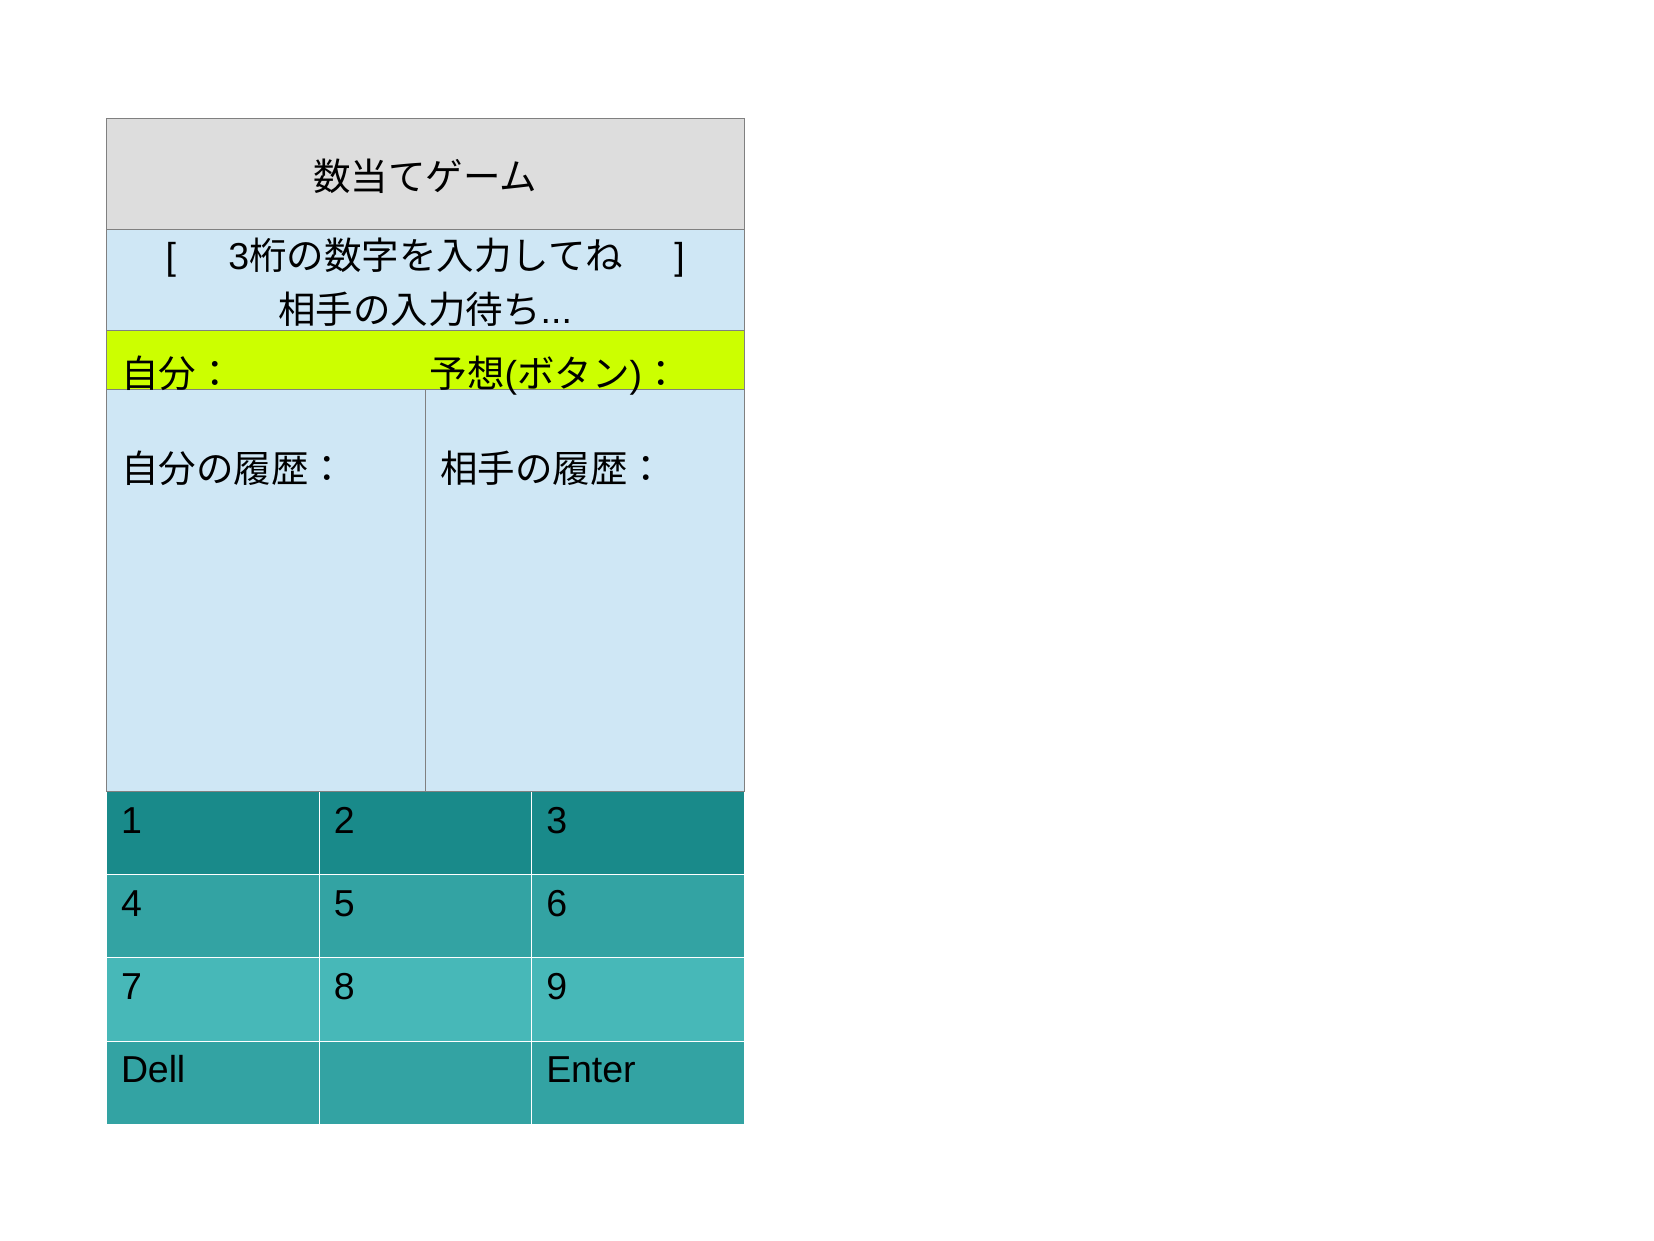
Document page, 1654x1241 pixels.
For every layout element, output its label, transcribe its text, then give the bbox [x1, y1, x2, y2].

table_header 1 [107, 792, 319, 874]
table_cell [320, 1042, 531, 1124]
table_header 2 [320, 792, 531, 874]
text_box 数当てゲーム [106, 118, 745, 229]
table_cell 4 [107, 875, 319, 957]
table_cell 7 [107, 958, 319, 1041]
table_header 3 [532, 792, 744, 874]
text_box [106, 331, 745, 389]
text_box 自分： 予想(ボタン)： [106, 336, 698, 394]
table_cell Dell [107, 1042, 319, 1124]
text_box 相手の履歴： [425, 389, 745, 792]
table_cell 6 [532, 875, 744, 957]
table_cell 8 [320, 958, 531, 1041]
text_box 自分の履歴： [106, 394, 425, 792]
table_cell 5 [320, 875, 531, 957]
table_cell Enter [532, 1042, 744, 1124]
table_cell 9 [532, 958, 744, 1041]
text_box [ 3桁の数字を入力してね ] 相手の入力待ち... [106, 229, 745, 331]
